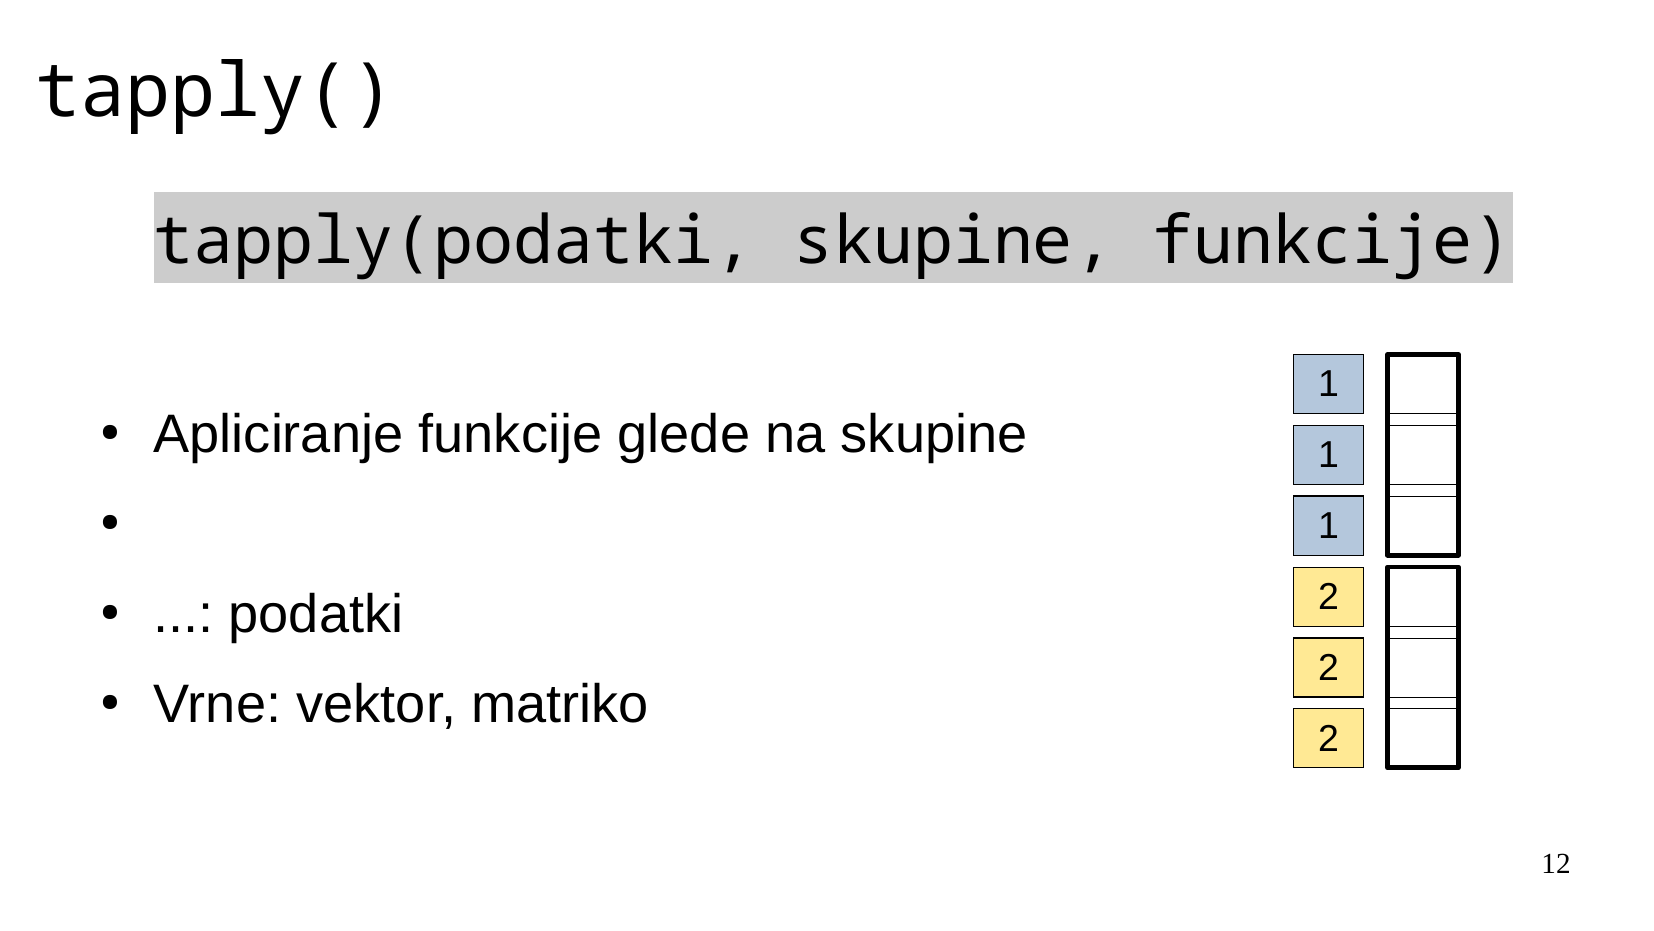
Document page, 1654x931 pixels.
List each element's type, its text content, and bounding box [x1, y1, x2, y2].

text_box 2 [1294, 638, 1363, 696]
text_box 2 [1294, 568, 1363, 626]
text_box 1 [1294, 355, 1363, 413]
title tapply() [35, 0, 1524, 192]
text_box 1 [1294, 426, 1363, 484]
text_box 1 [1294, 496, 1363, 555]
text_box 2 [1294, 709, 1363, 767]
list tapply(podatki, skupine, funkcije) Apliciranje funkcije glede na skupine ...: podatki Vrne: vektor, matriko [82, 192, 1619, 839]
